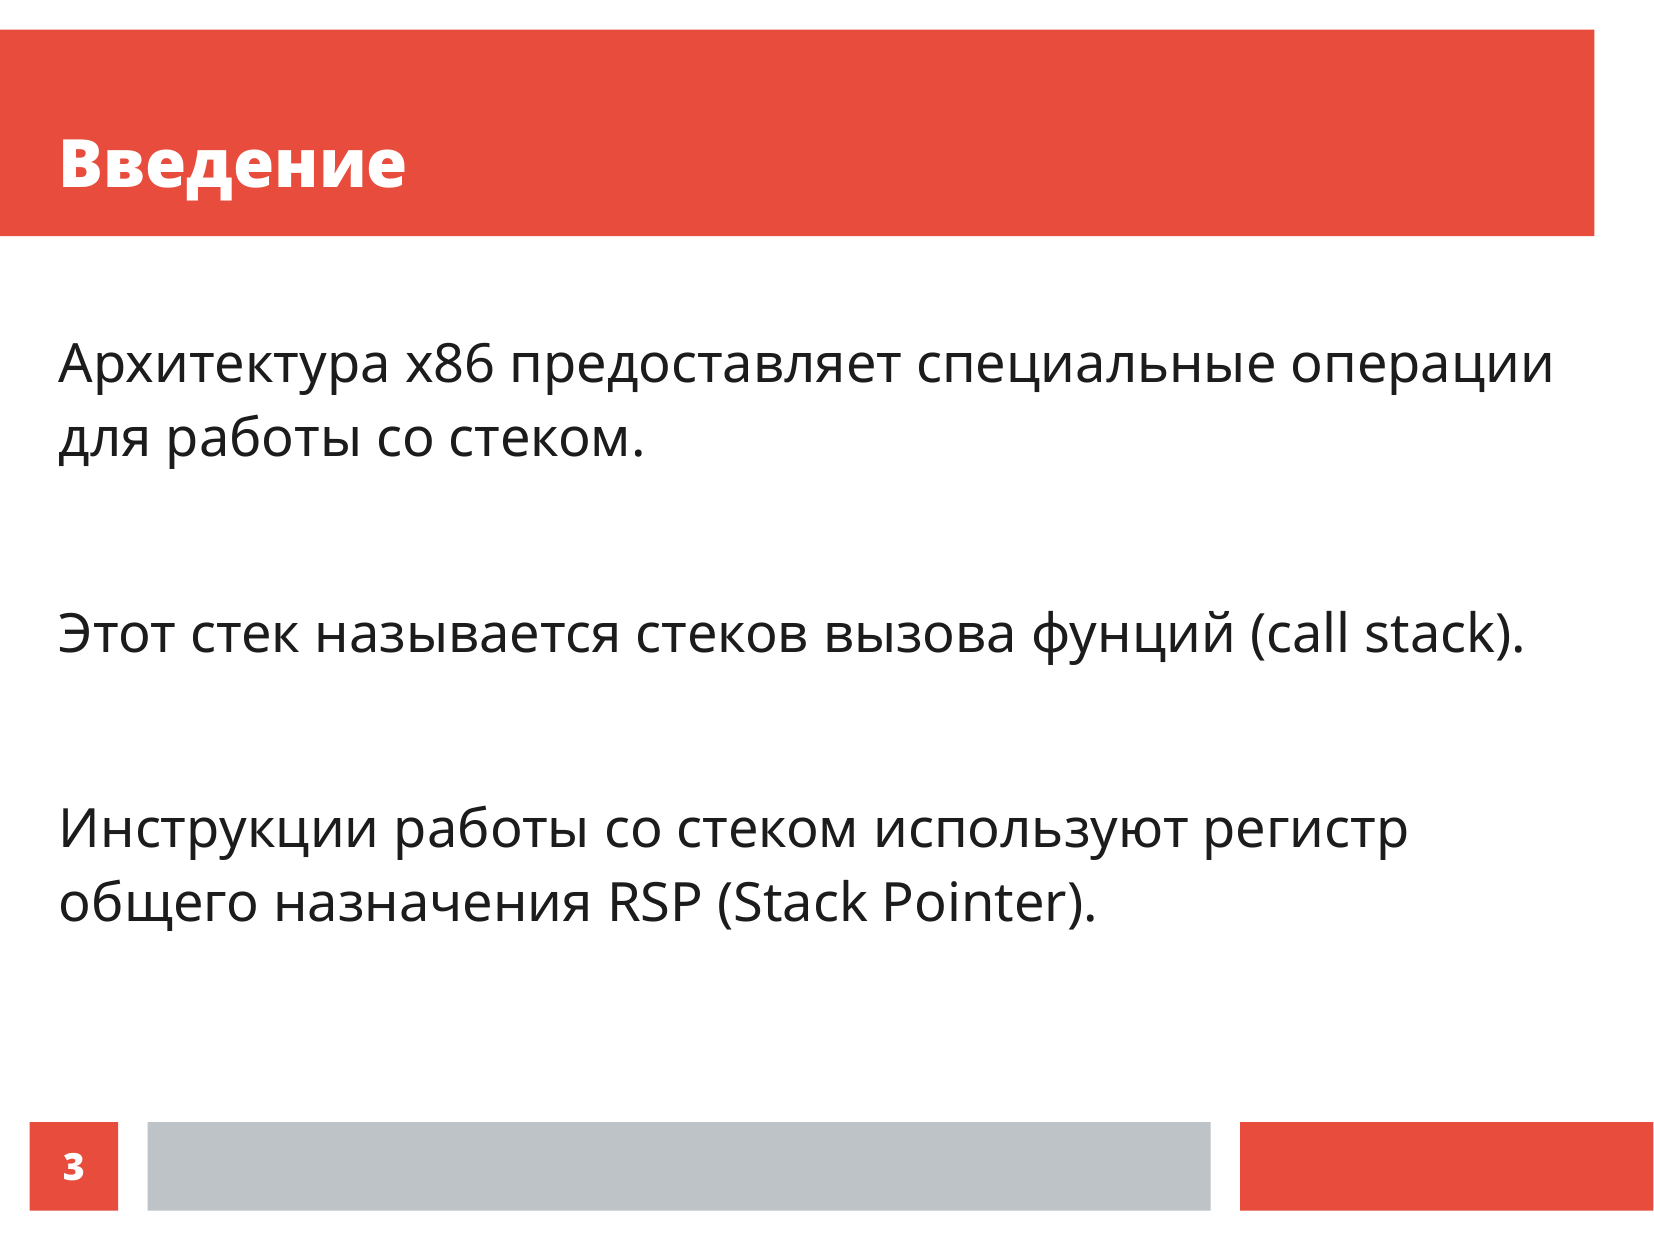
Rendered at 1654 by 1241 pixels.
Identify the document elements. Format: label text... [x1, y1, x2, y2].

list Архитектура x86 предоставляет специальные операции для работы со стеком. Этот стек называется стеков вызова фунций (call stack). Инструкции работы со стеком используют регистр общего назначения RSP (Stack Pointer). [59, 324, 1565, 1093]
title Введение [59, 59, 1595, 207]
